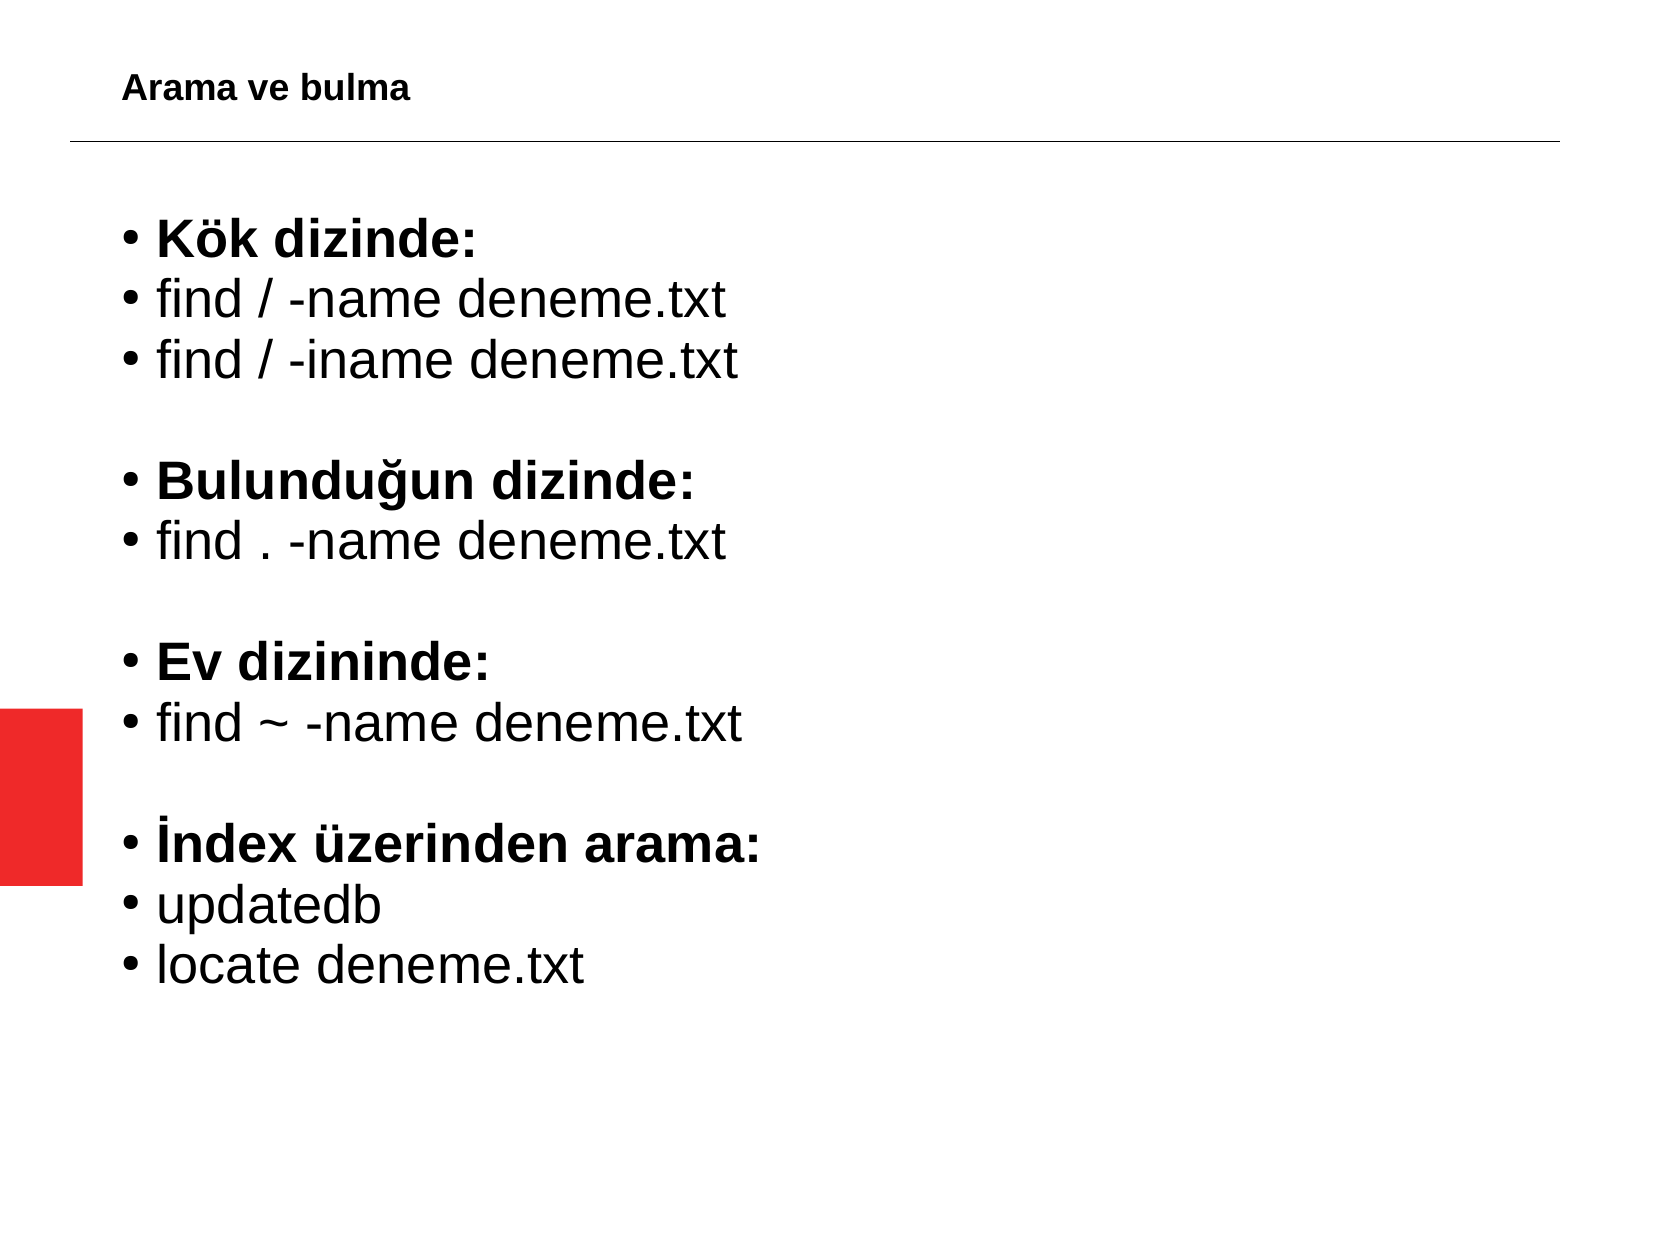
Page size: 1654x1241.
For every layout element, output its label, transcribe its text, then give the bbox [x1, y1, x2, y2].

text_box Arama ve bulma [106, 59, 1536, 116]
text_box Kök dizinde: find / -name deneme.txt find / -iname deneme.txt Bulunduğun dizinde: find . -name deneme.txt Ev dizininde: find ~ -name deneme.txt İndex üzerinden arama: updatedb locate deneme.txt [106, 200, 1465, 1003]
